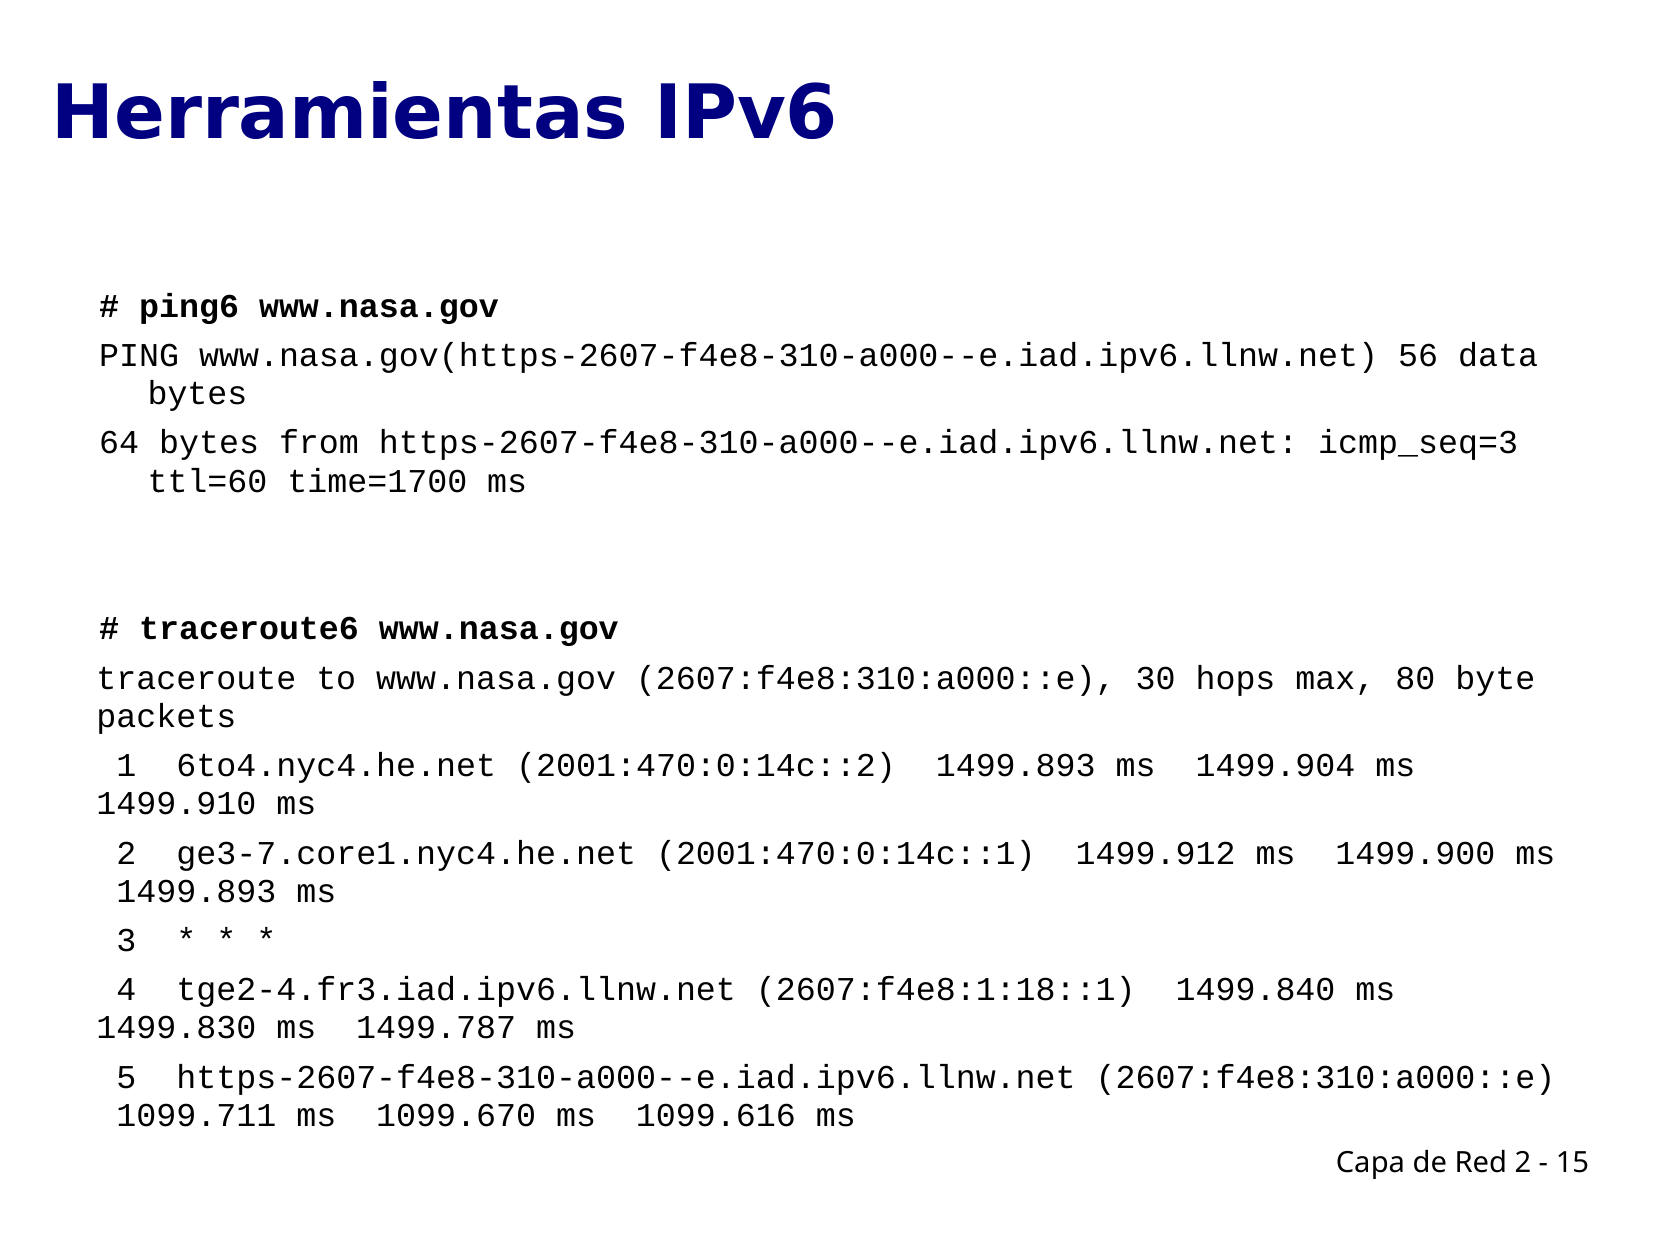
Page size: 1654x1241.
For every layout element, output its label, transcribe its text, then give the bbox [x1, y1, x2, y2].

list # ping6 www.nasa.gov PING www.nasa.gov(https-2607-f4e8-310-a000--e.iad.ipv6.llnw.net) 56 data bytes 64 bytes from https-2607-f4e8-310-a000--e.iad.ipv6.llnw.net: icmp_seq=3 ttl=60 time=1700 ms # traceroute6 www.nasa.gov traceroute to www.nasa.gov (2607:f4e8:310:a000::e), 30 hops max, 80 byte packets 1 6to4.nyc4.he.net (2001:470:0:14c::2) 1499.893 ms 1499.904 ms 1499.910 ms 2 ge3-7.core1.nyc4.he.net (2001:470:0:14c::1) 1499.912 ms 1499.900 ms 1499.893 ms 3 * * * 4 tge2-4.fr3.iad.ipv6.llnw.net (2607:f4e8:1:18::1) 1499.840 ms 1499.830 ms 1499.787 ms 5 https-2607-f4e8-310-a000--e.iad.ipv6.llnw.net (2607:f4e8:310:a000::e) 1099.711 ms 1099.670 ms 1099.616 ms [96, 289, 1571, 1130]
title Herramientas IPv6 [51, 1, 1654, 225]
